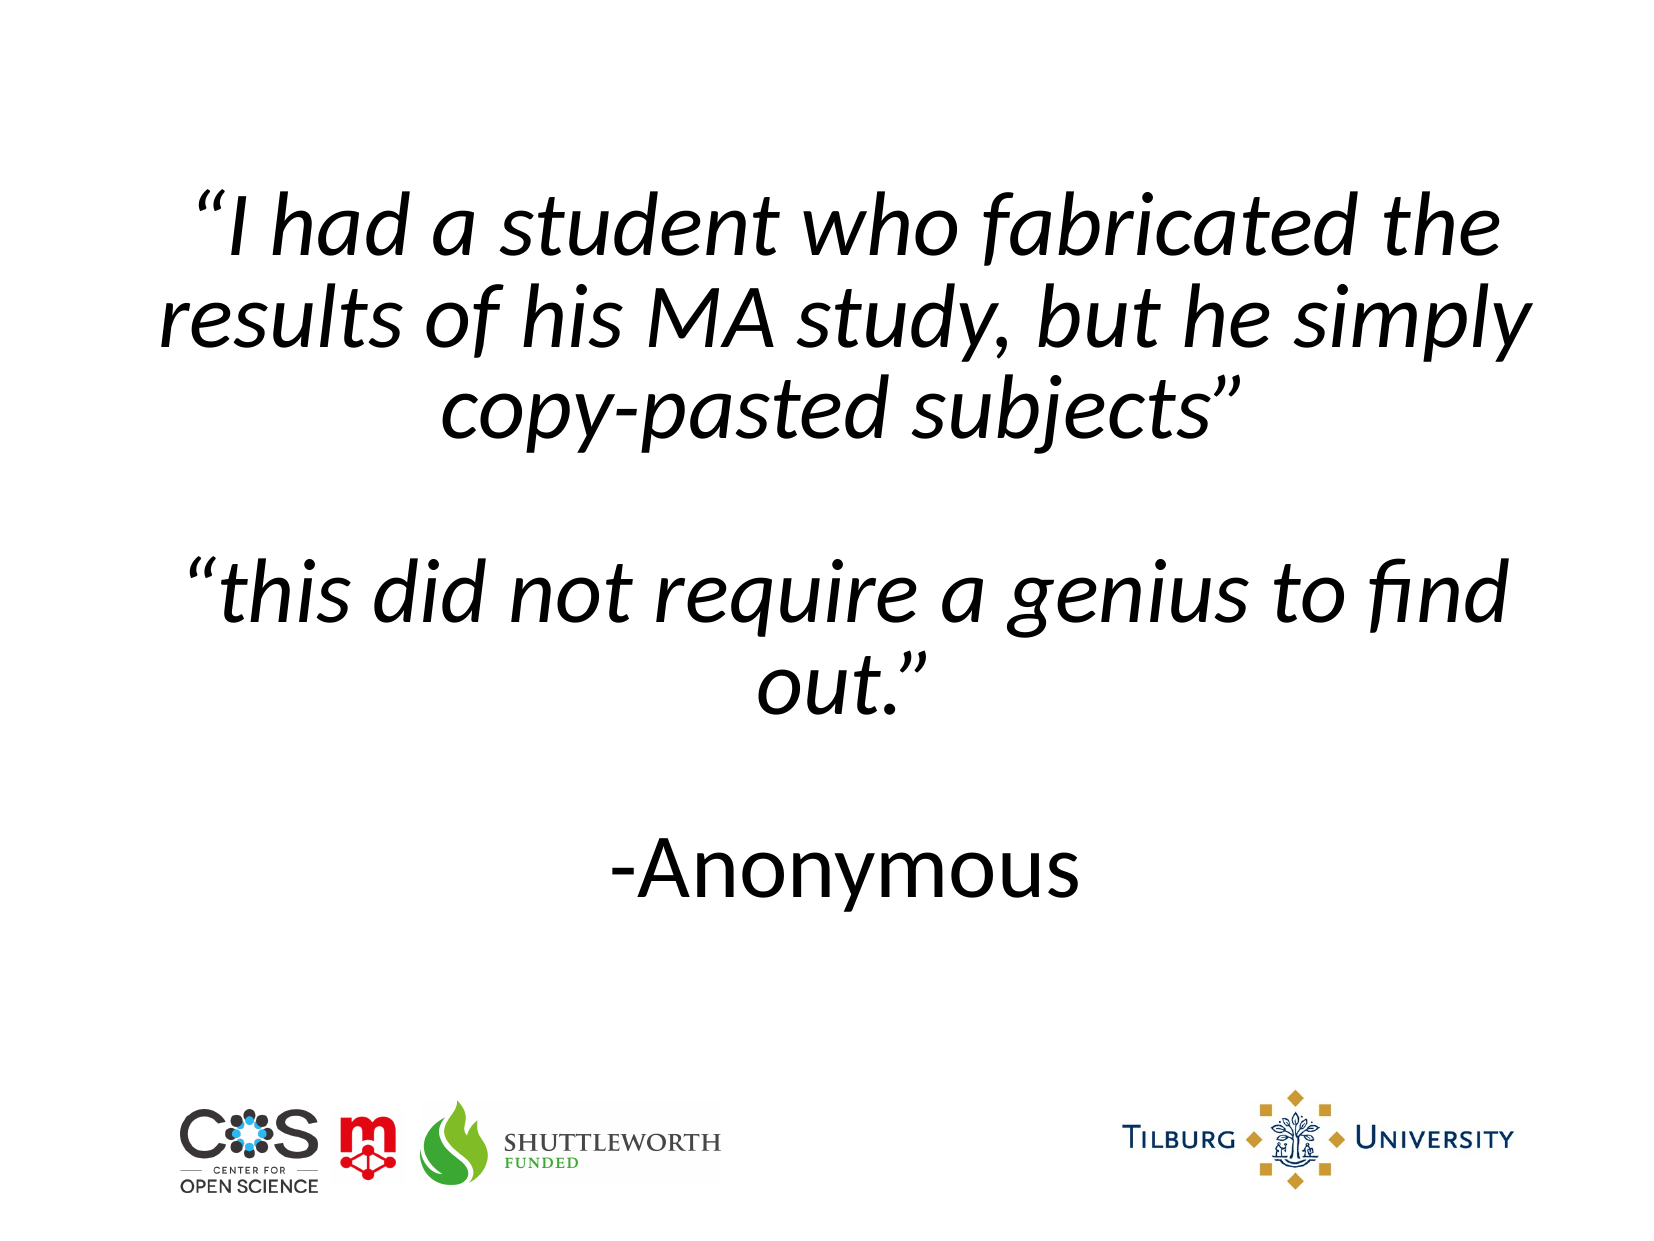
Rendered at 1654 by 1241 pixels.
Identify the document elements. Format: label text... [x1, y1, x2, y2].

title “I had a student who fabricated the results of his MA study, but he simply copy-pasted subjects” “this did not require a genius to find out.” -Anonymous [101, 186, 1591, 921]
picture [420, 1100, 721, 1186]
picture [180, 1109, 318, 1193]
picture [330, 1109, 406, 1186]
picture [1110, 1079, 1526, 1199]
